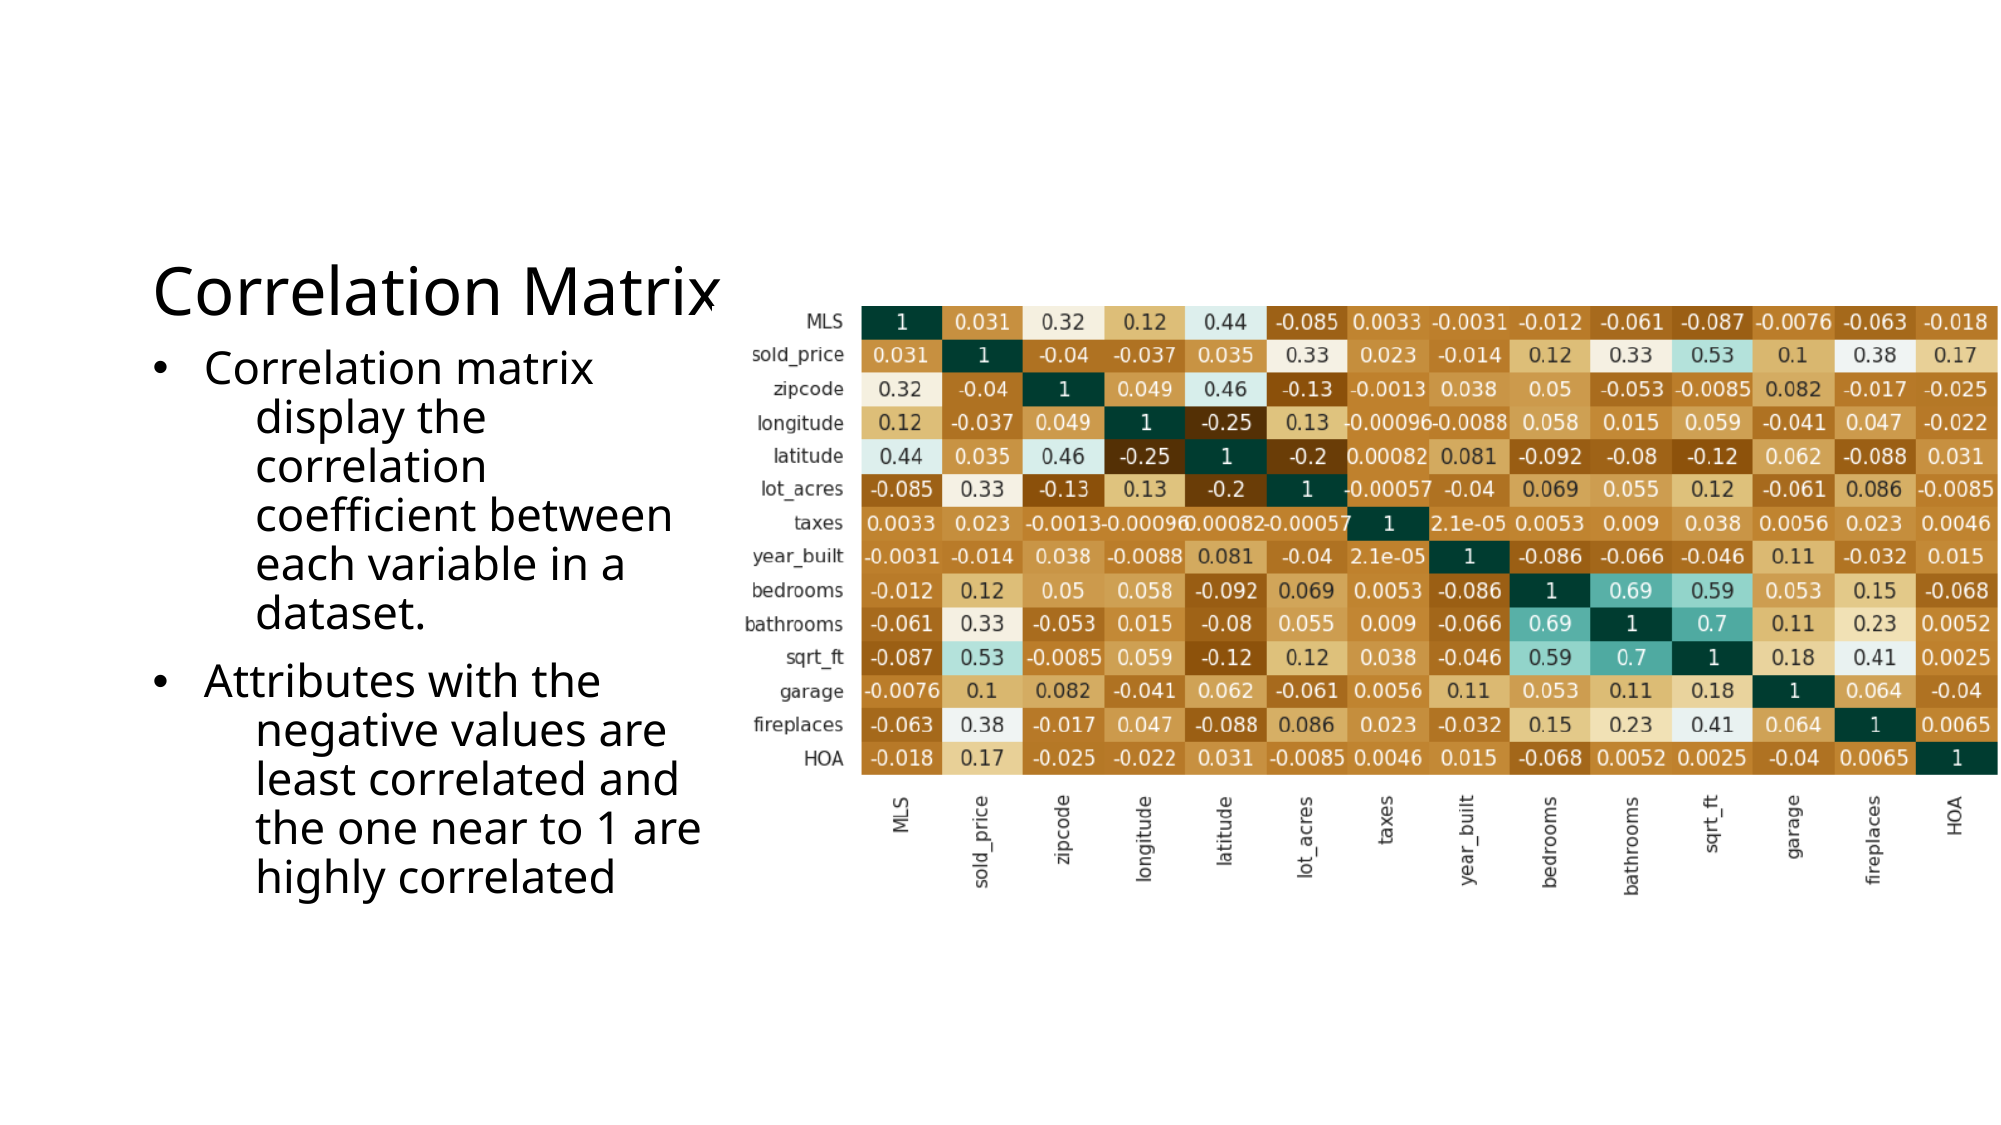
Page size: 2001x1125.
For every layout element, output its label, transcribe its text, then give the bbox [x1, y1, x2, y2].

list Correlation matrix display the correlation coefficient between each variable in a dataset. Attributes with the negative values are least correlated and the one near to 1 are highly correlated [137, 337, 725, 954]
picture [712, 306, 2000, 902]
title Correlation Matrix [137, 75, 783, 337]
